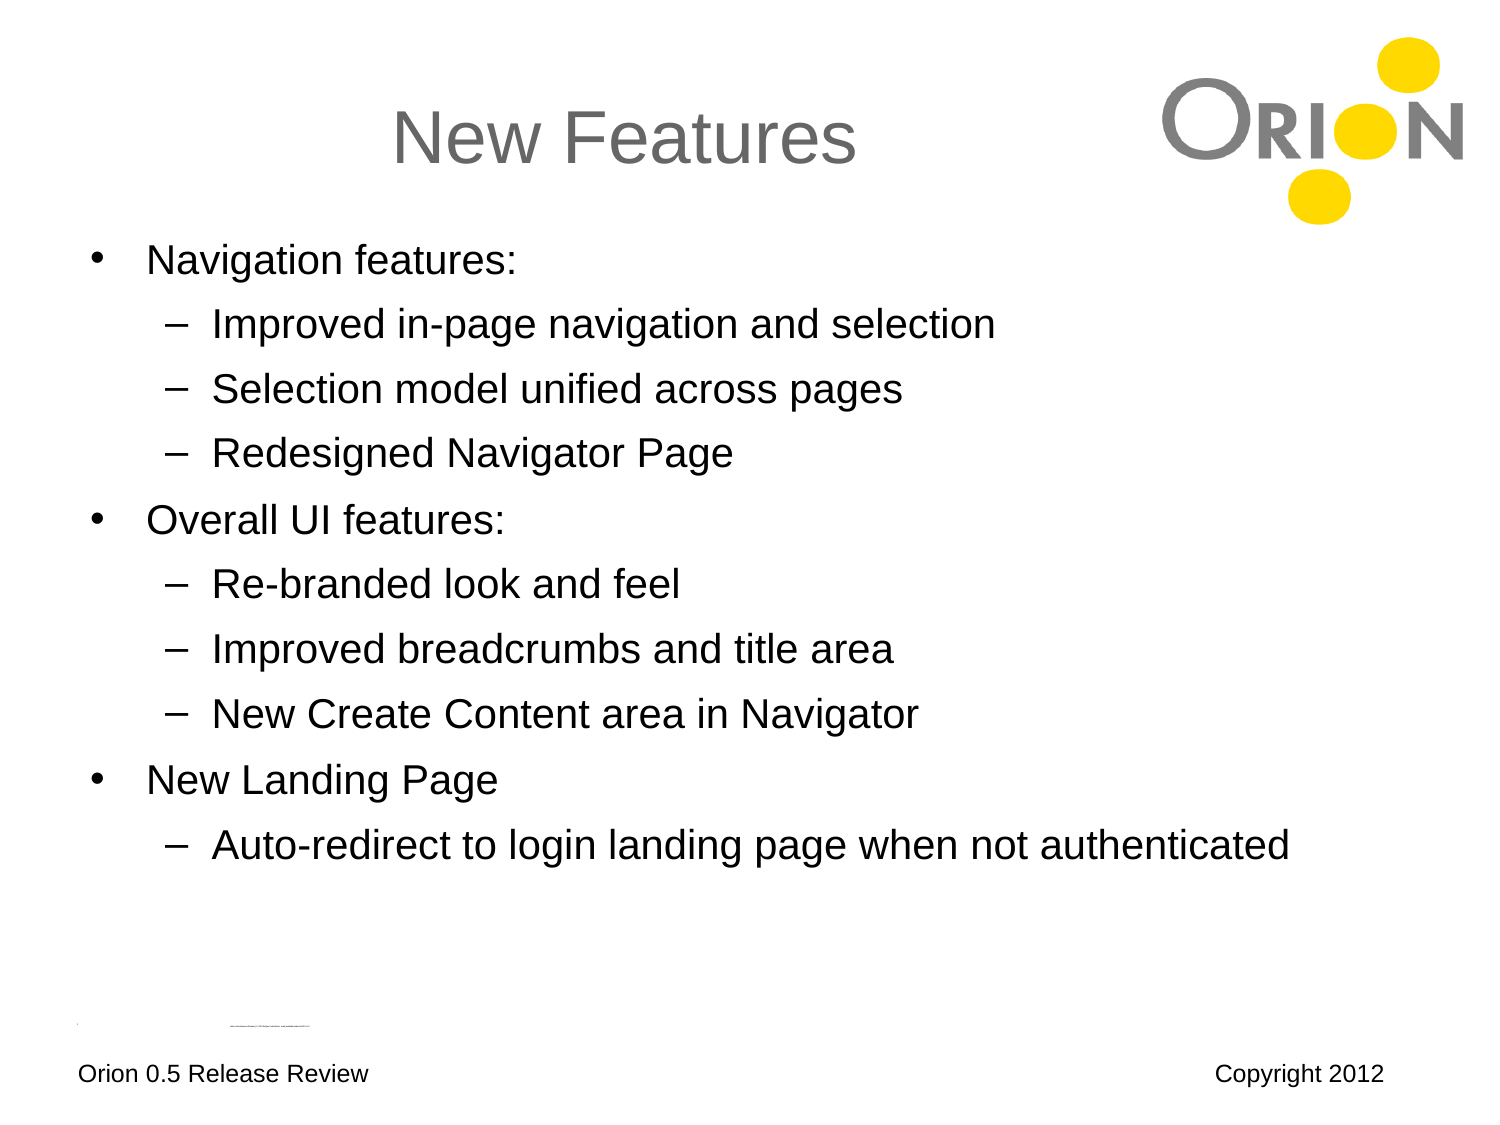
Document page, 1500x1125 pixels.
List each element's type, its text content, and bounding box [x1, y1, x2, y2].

list Navigation features: Improved in-page navigation and selection Selection model unified across pages Redesigned Navigator Page Overall UI features: Re-branded look and feel Improved breadcrumbs and title area New Create Content area in Navigator New Landing Page Auto-redirect to login landing page when not authenticated [75, 224, 1463, 988]
title New Features [74, 45, 1176, 233]
picture [1162, 37, 1463, 224]
